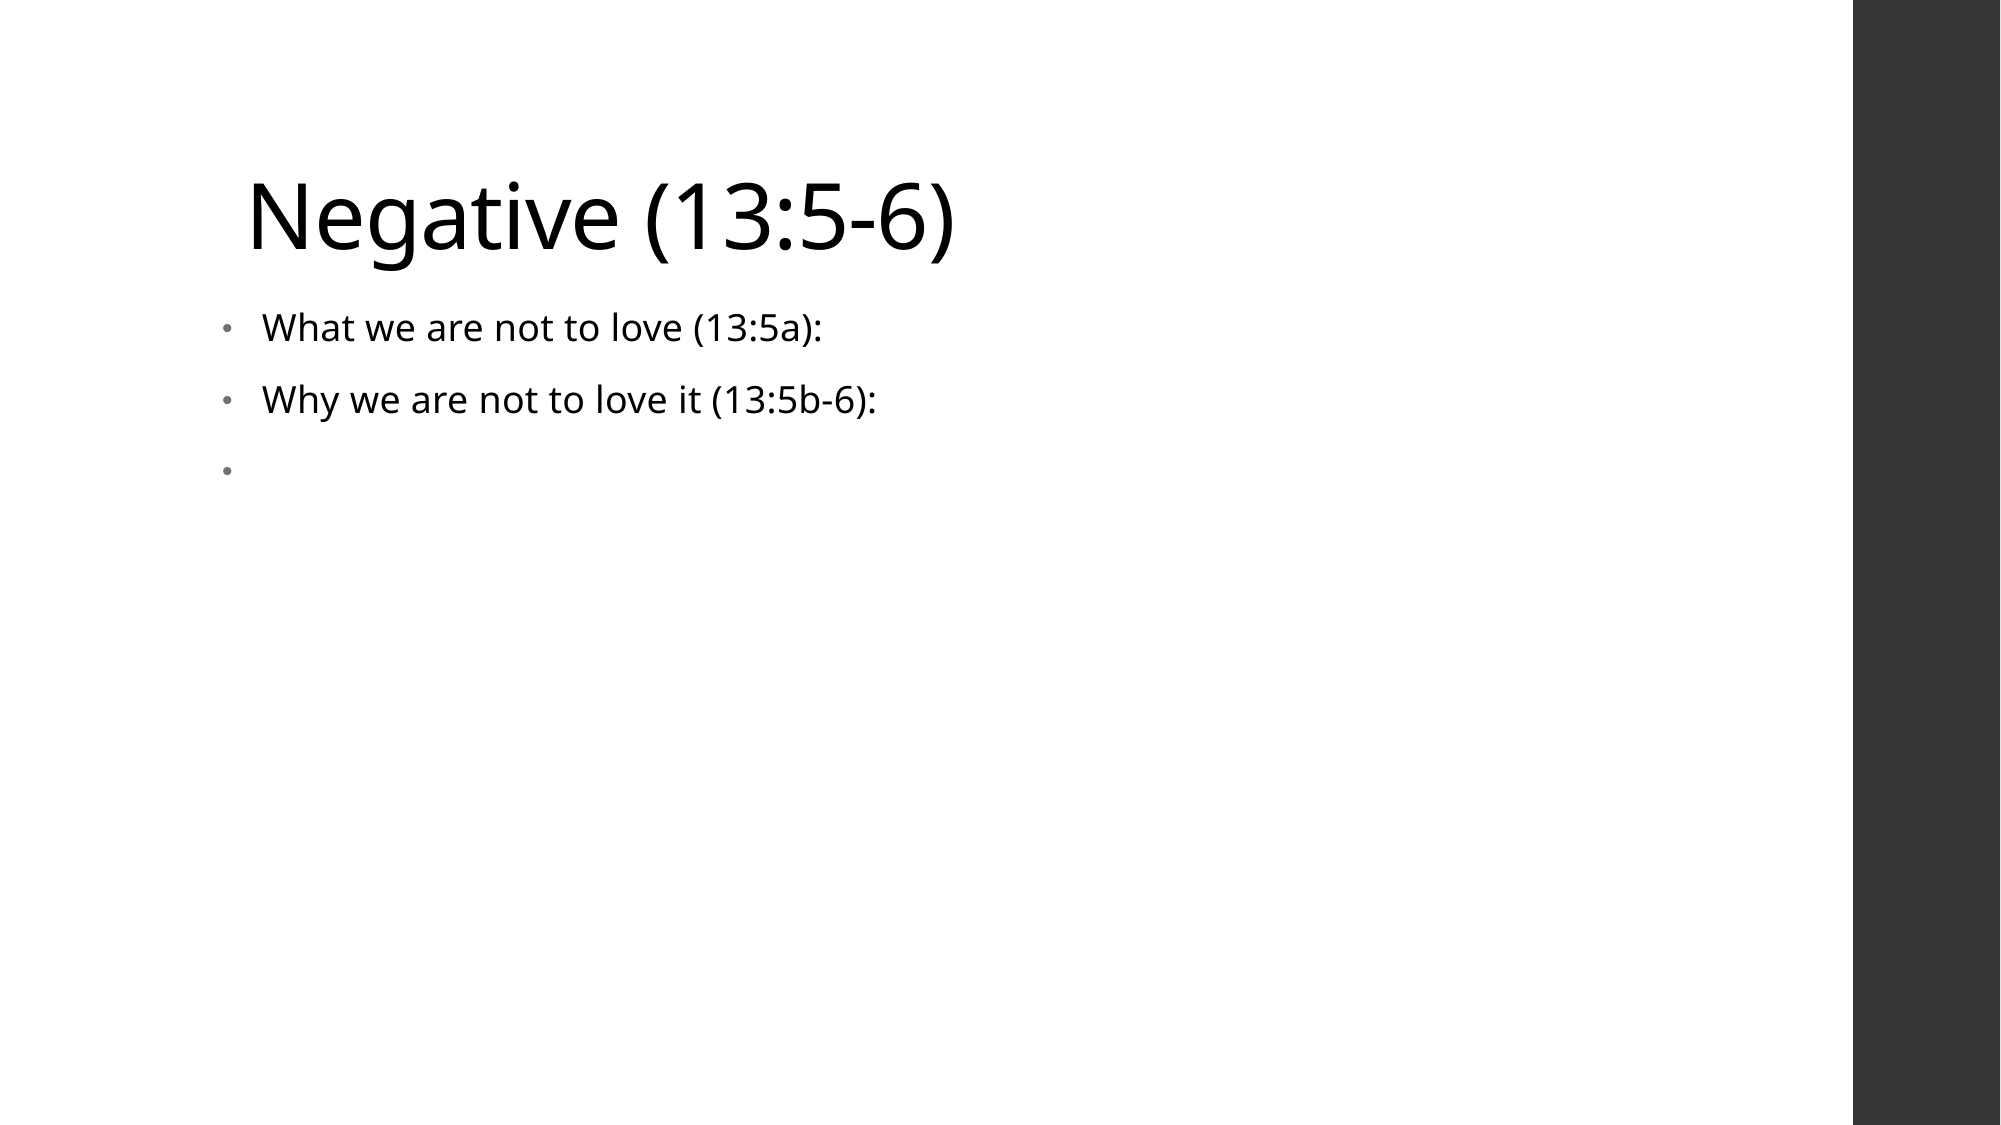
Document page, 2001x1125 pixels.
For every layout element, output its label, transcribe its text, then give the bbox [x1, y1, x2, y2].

title Negative (13:5-6) [206, 60, 1797, 278]
list What we are not to love (13:5a): Why we are not to love it (13:5b-6): [206, 299, 1617, 1014]
